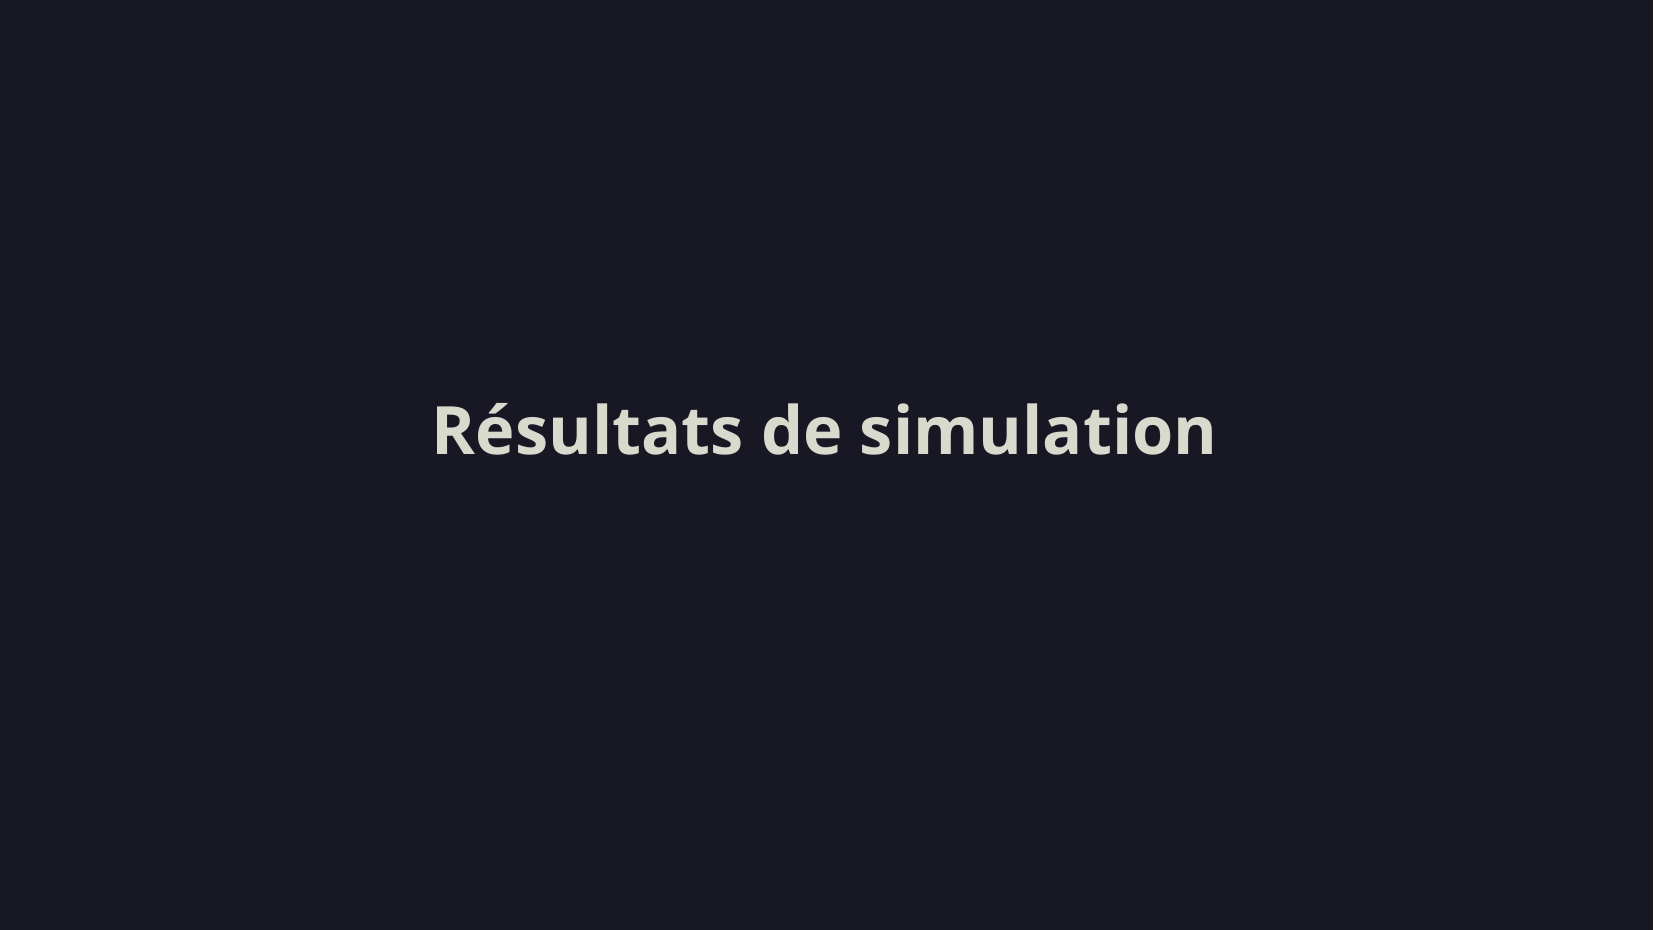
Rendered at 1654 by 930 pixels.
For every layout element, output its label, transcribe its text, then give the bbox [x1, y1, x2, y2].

text_box Résultats de simulation [417, 376, 1236, 481]
